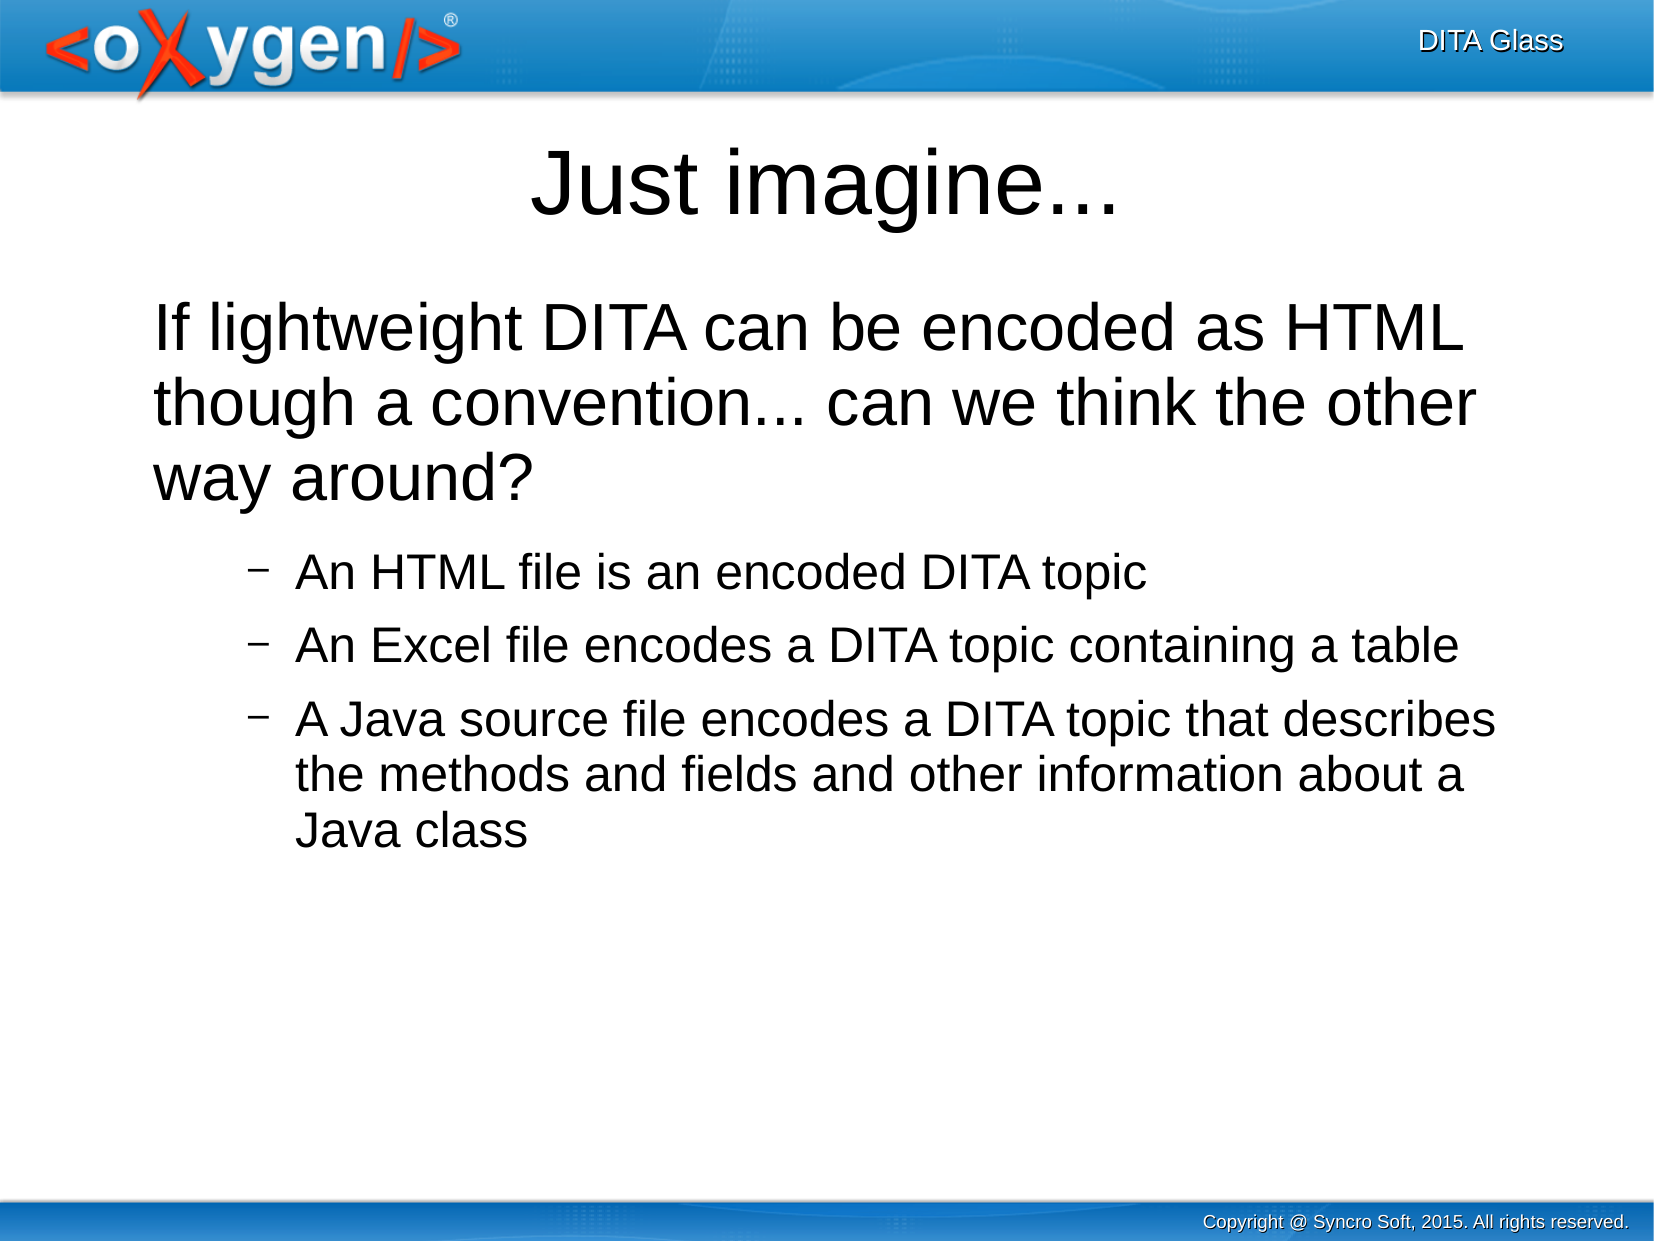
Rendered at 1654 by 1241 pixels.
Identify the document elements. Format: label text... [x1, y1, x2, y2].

picture [0, 0, 1654, 109]
list If lightweight DITA can be encoded as HTML though a convention... can we think the other way around? An HTML file is an encoded DITA topic An Excel file encodes a DITA topic containing a table A Java source file encodes a DITA topic that describes the methods and fields and other information about a Java class [82, 290, 1571, 1010]
picture [0, 1195, 1654, 1241]
title Just imagine... [82, 78, 1571, 287]
